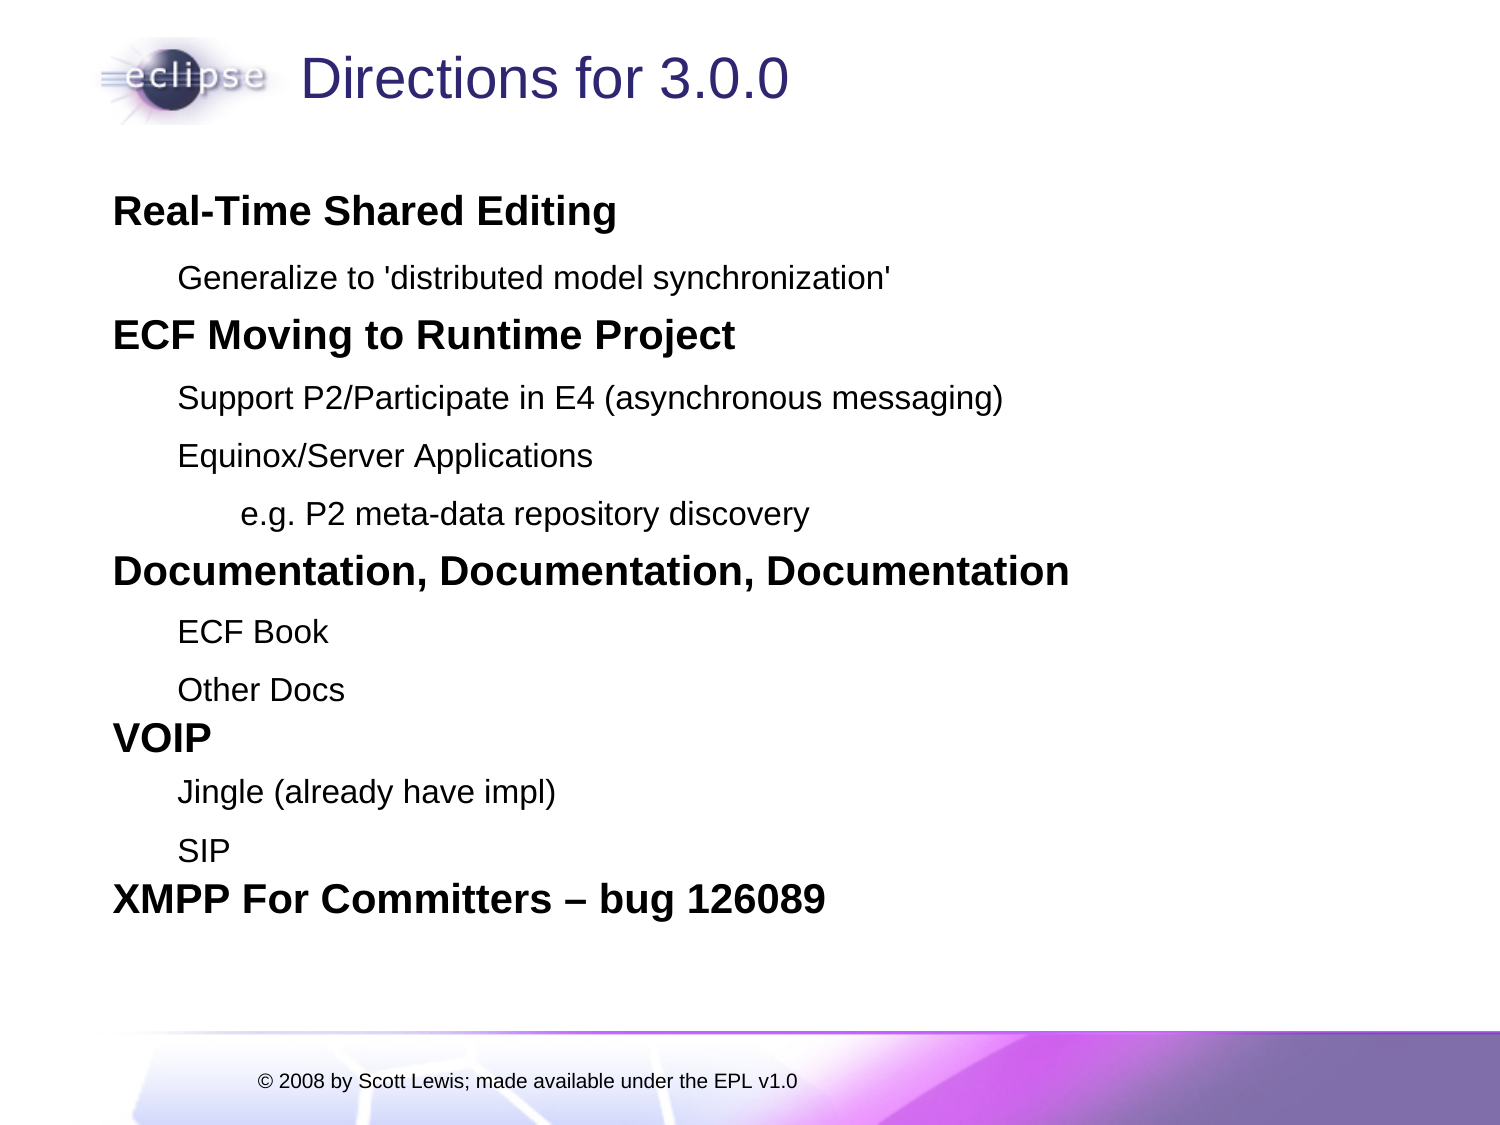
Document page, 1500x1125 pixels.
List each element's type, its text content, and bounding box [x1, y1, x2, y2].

list Real-Time Shared Editing Generalize to 'distributed model synchronization' ECF Moving to Runtime Project Support P2/Participate in E4 (asynchronous messaging)‏ Equinox/Server Applications e.g. P2 meta-data repository discovery Documentation, Documentation, Documentation ECF Book Other Docs VOIP Jingle (already have impl)‏ SIP XMPP For Committers – bug 126089 [112, 187, 1388, 1032]
picture [0, 1031, 1500, 1125]
picture [75, 37, 299, 125]
title Directions for 3.0.0 [299, 47, 1463, 113]
